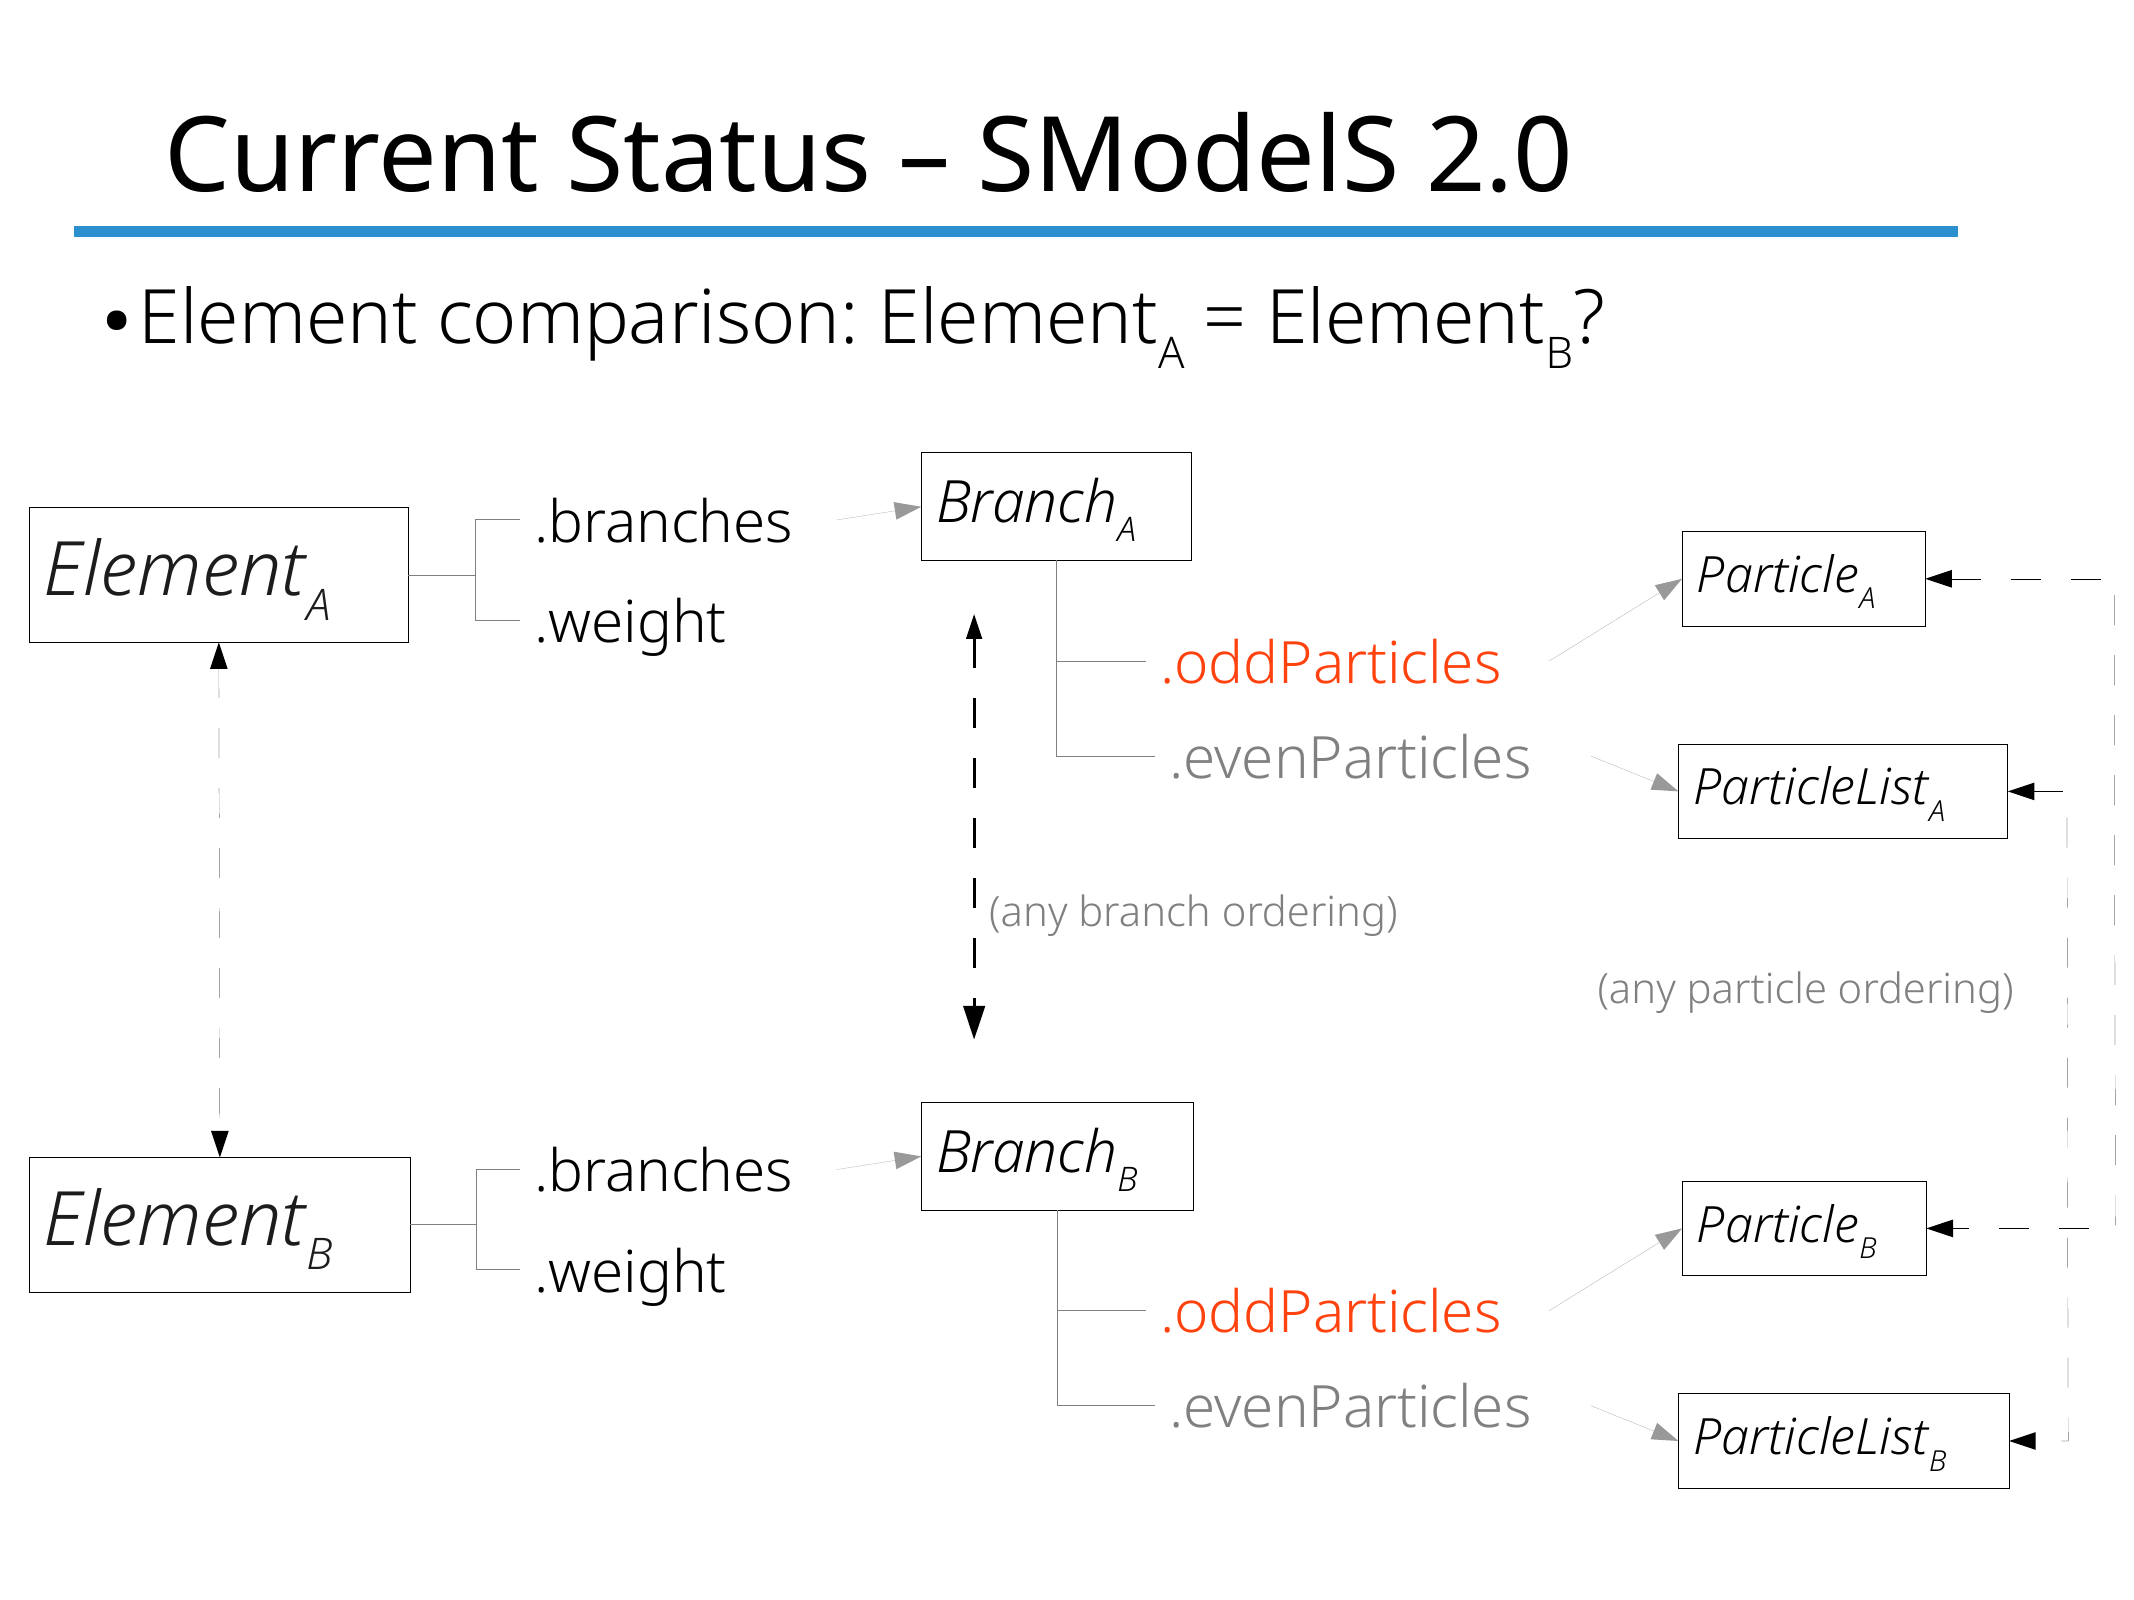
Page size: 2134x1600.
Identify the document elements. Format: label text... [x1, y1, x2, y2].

text_box (any particle ordering) [1582, 950, 2109, 1081]
text_box .oddParticles [1145, 1263, 1550, 1359]
text_box ElementA [29, 507, 409, 643]
text_box .branches [519, 472, 837, 568]
text_box .branches [519, 1122, 837, 1218]
text_box ParticleListA [1678, 744, 2008, 839]
text_box Element comparison: ElementA = ElementB? [88, 255, 1896, 432]
text_box BranchA [921, 452, 1192, 561]
text_box BranchB [921, 1102, 1194, 1211]
text_box ParticleListB [1678, 1393, 2010, 1489]
text_box .evenParticles [1154, 1358, 1592, 1454]
text_box (any branch ordering) [974, 874, 1483, 947]
text_box ParticleA [1682, 531, 1926, 627]
text_box .evenParticles [1154, 708, 1592, 804]
text_box ElementB [29, 1157, 411, 1293]
text_box Current Status – SModelS 2.0 [140, 64, 1599, 237]
text_box .weight [519, 572, 765, 668]
text_box .oddParticles [1145, 613, 1550, 709]
text_box .weight [519, 1222, 765, 1318]
text_box ParticleB [1682, 1181, 1927, 1276]
